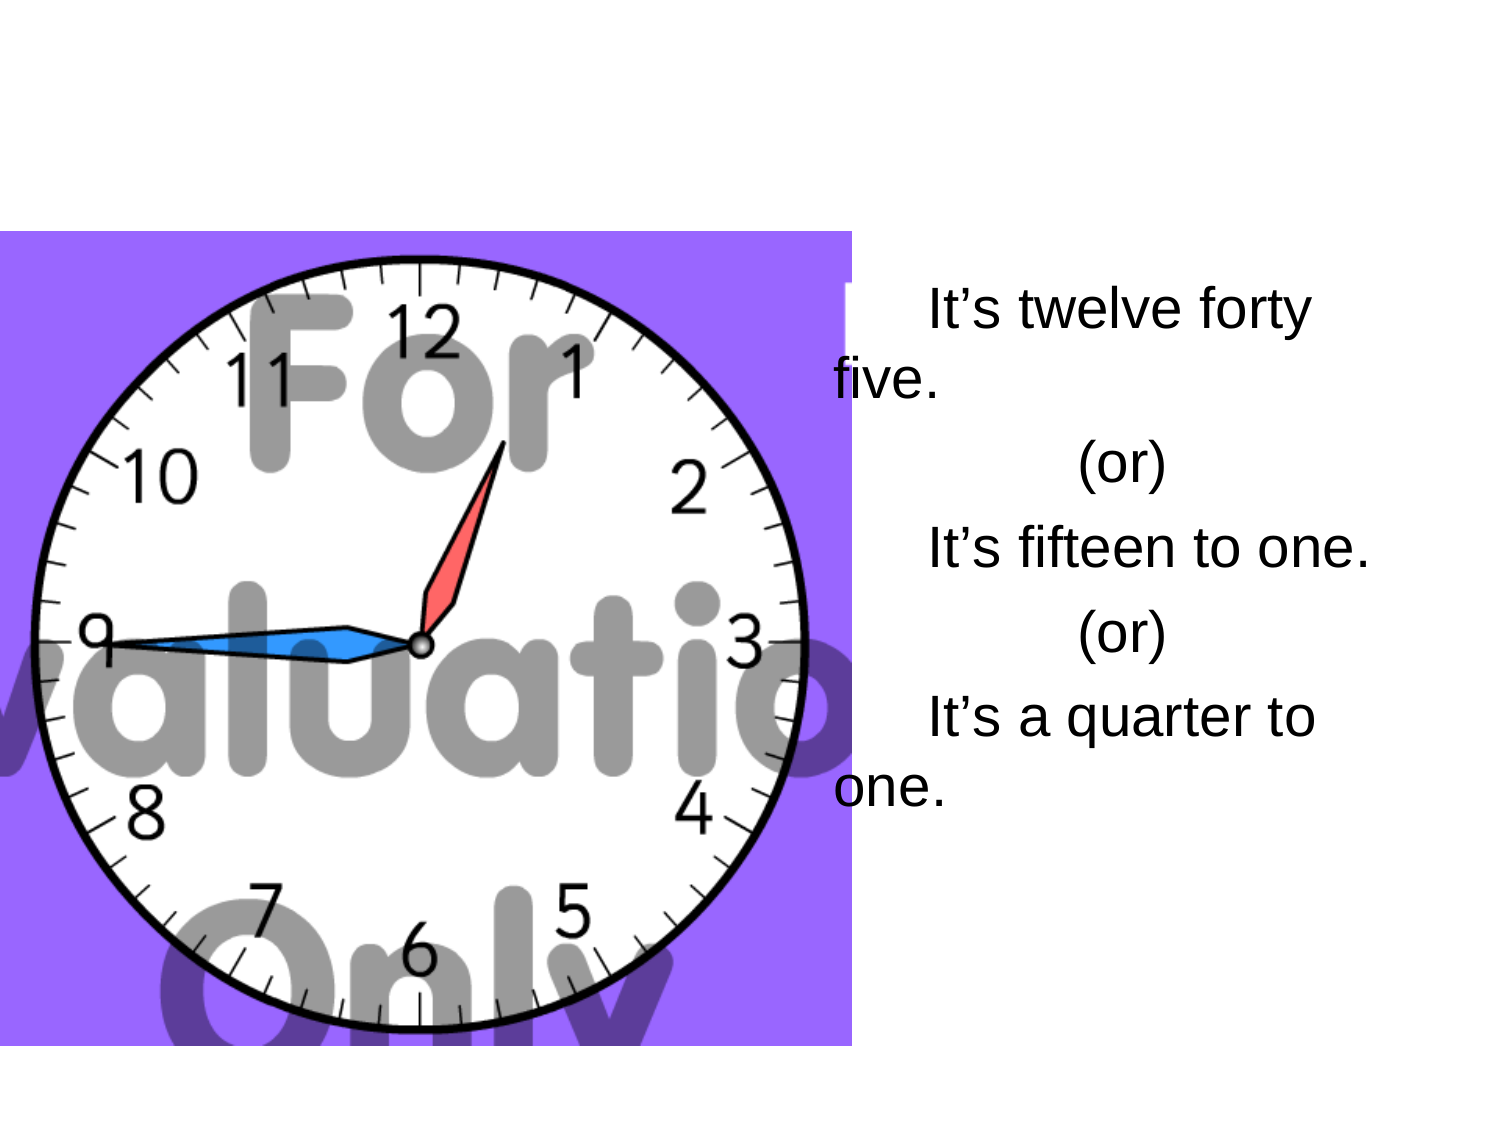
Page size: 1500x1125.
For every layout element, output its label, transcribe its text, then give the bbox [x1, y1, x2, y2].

list It’s twelve forty five. (or) It’s fifteen to one. (or) It’s a quarter to one. [762, 262, 1426, 1005]
picture [0, 231, 852, 1046]
